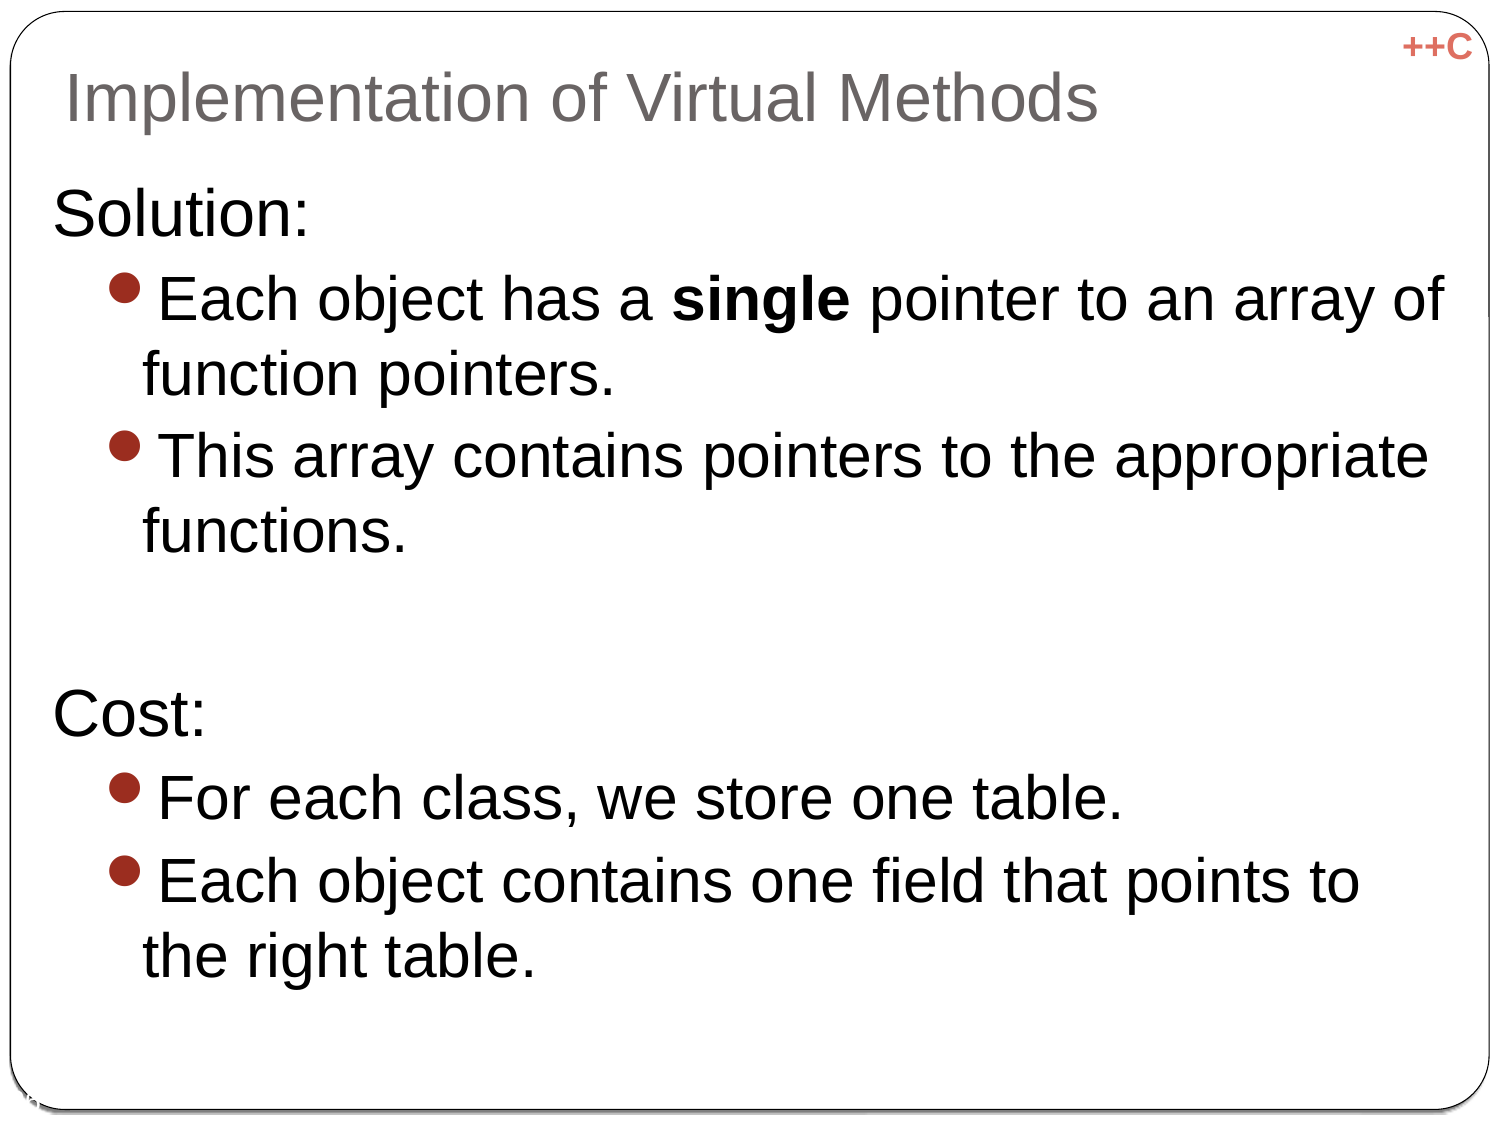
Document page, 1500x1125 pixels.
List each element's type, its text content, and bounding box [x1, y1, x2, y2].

slide_number <number> [0, 1074, 50, 1125]
title Implementation of Virtual Methods [50, 45, 1450, 150]
list Solution: Each object has a single pointer to an array of function pointers. This array contains pointers to the appropriate functions. Cost: For each class, we store one table. Each object contains one field that points to the right table. [37, 162, 1463, 1088]
